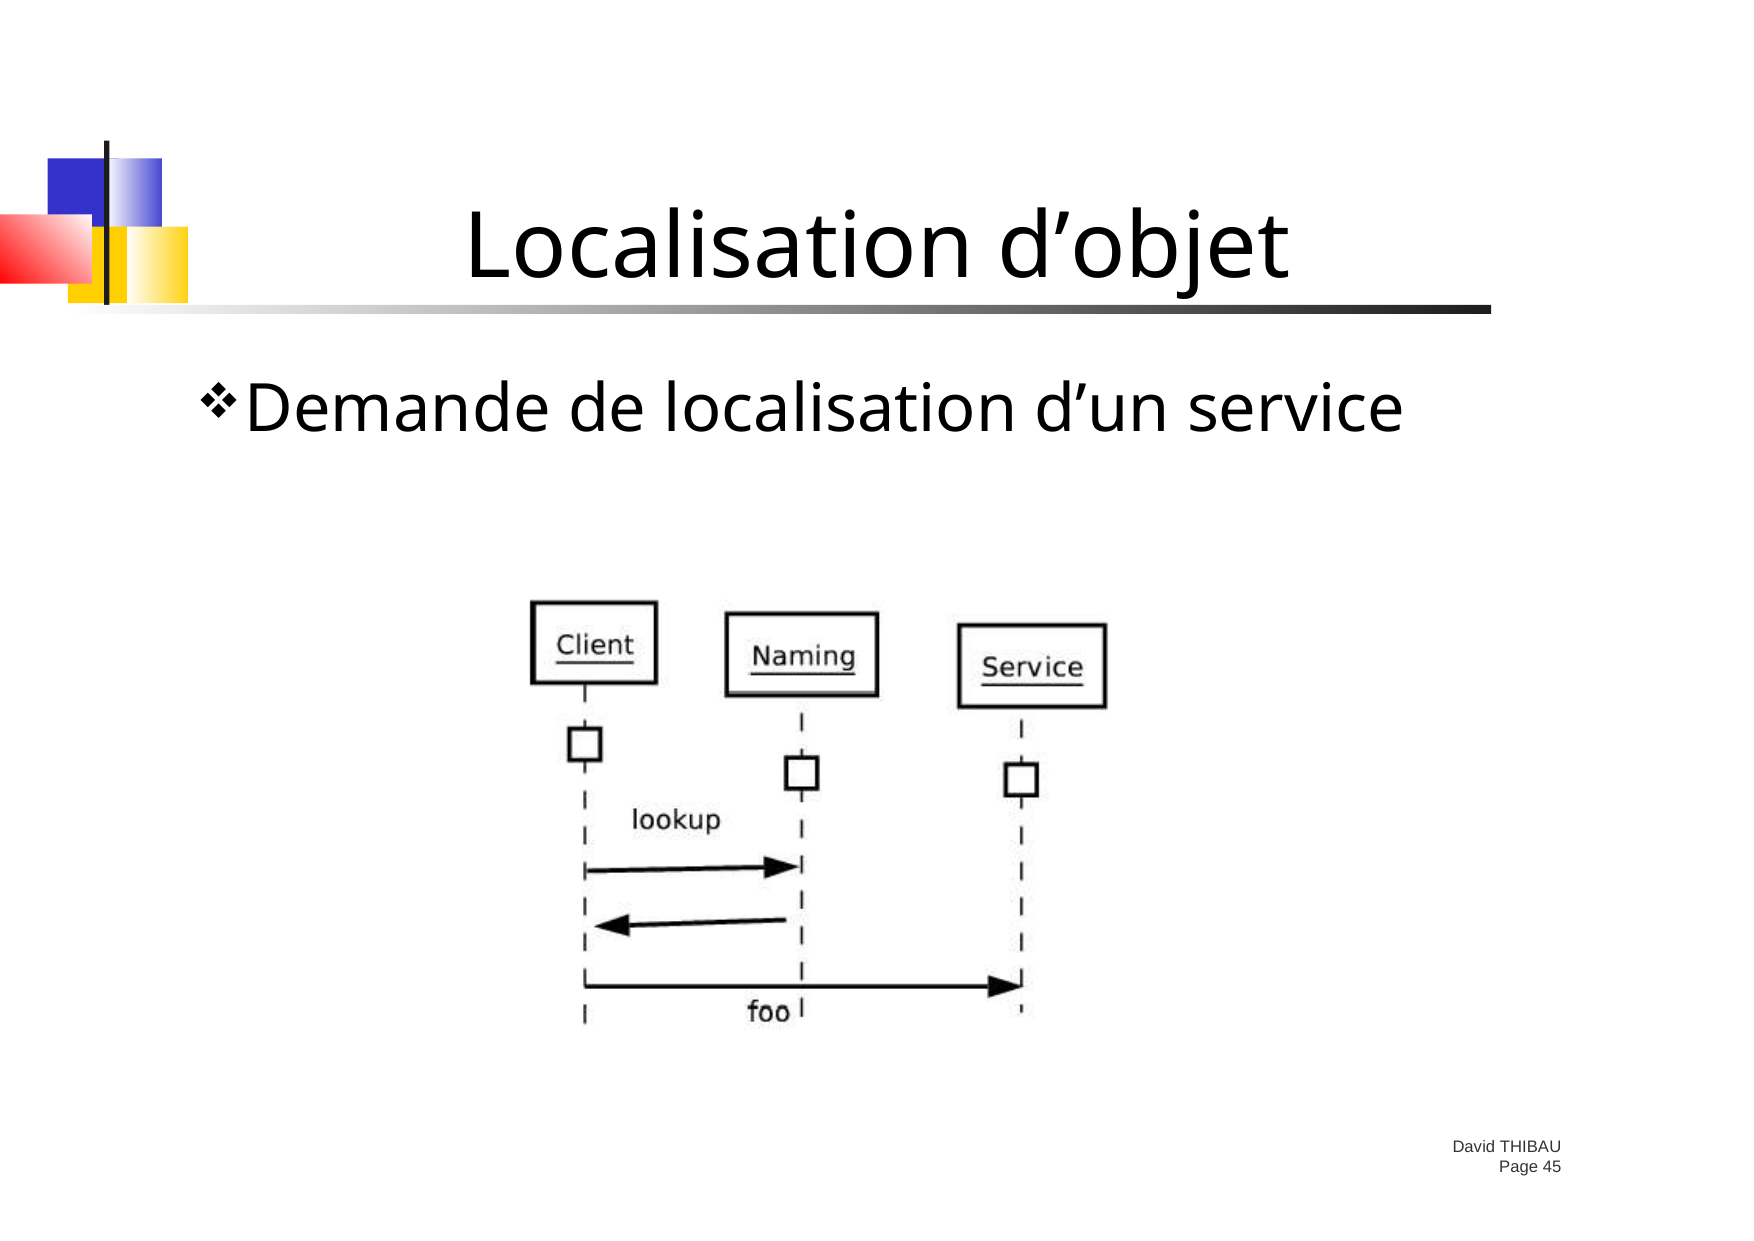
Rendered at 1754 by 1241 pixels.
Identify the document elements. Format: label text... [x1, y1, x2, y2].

list Demande de localisation d’un service [179, 371, 1577, 557]
title Localisation d’objet [179, 152, 1577, 340]
picture [510, 572, 1141, 1036]
